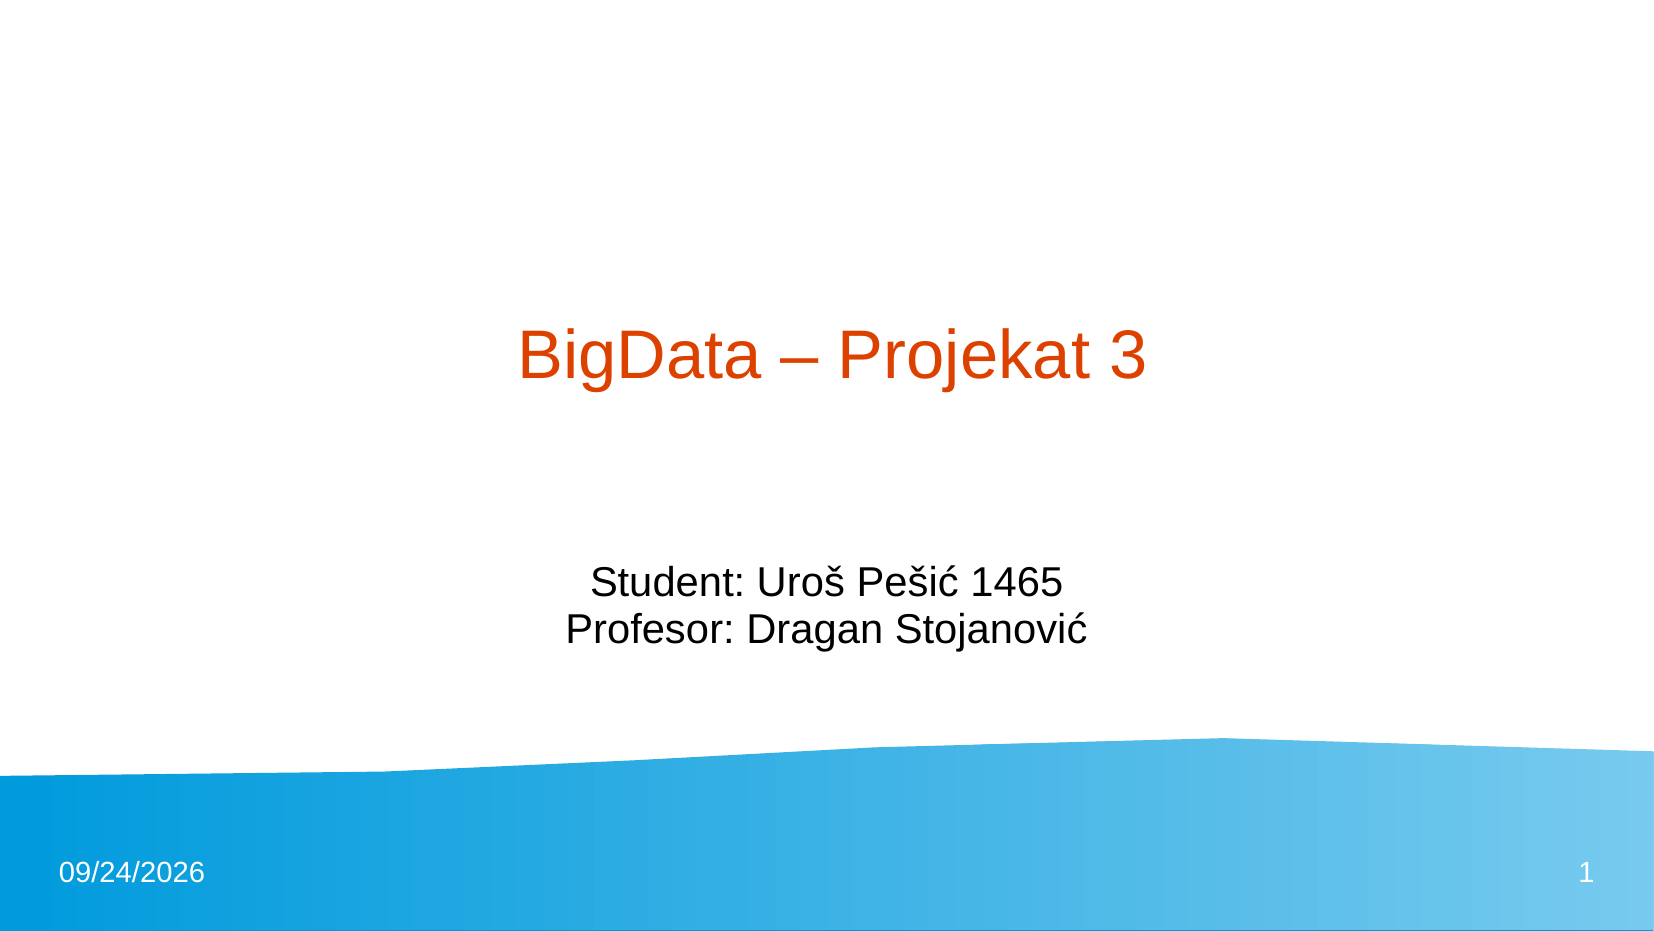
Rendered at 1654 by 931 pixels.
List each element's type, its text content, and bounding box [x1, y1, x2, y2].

title BigData – Projekat 3 [94, 265, 1571, 443]
subtitle Student: Uroš Pešić 1465 Profesor: Dragan Stojanović [59, 472, 1595, 739]
